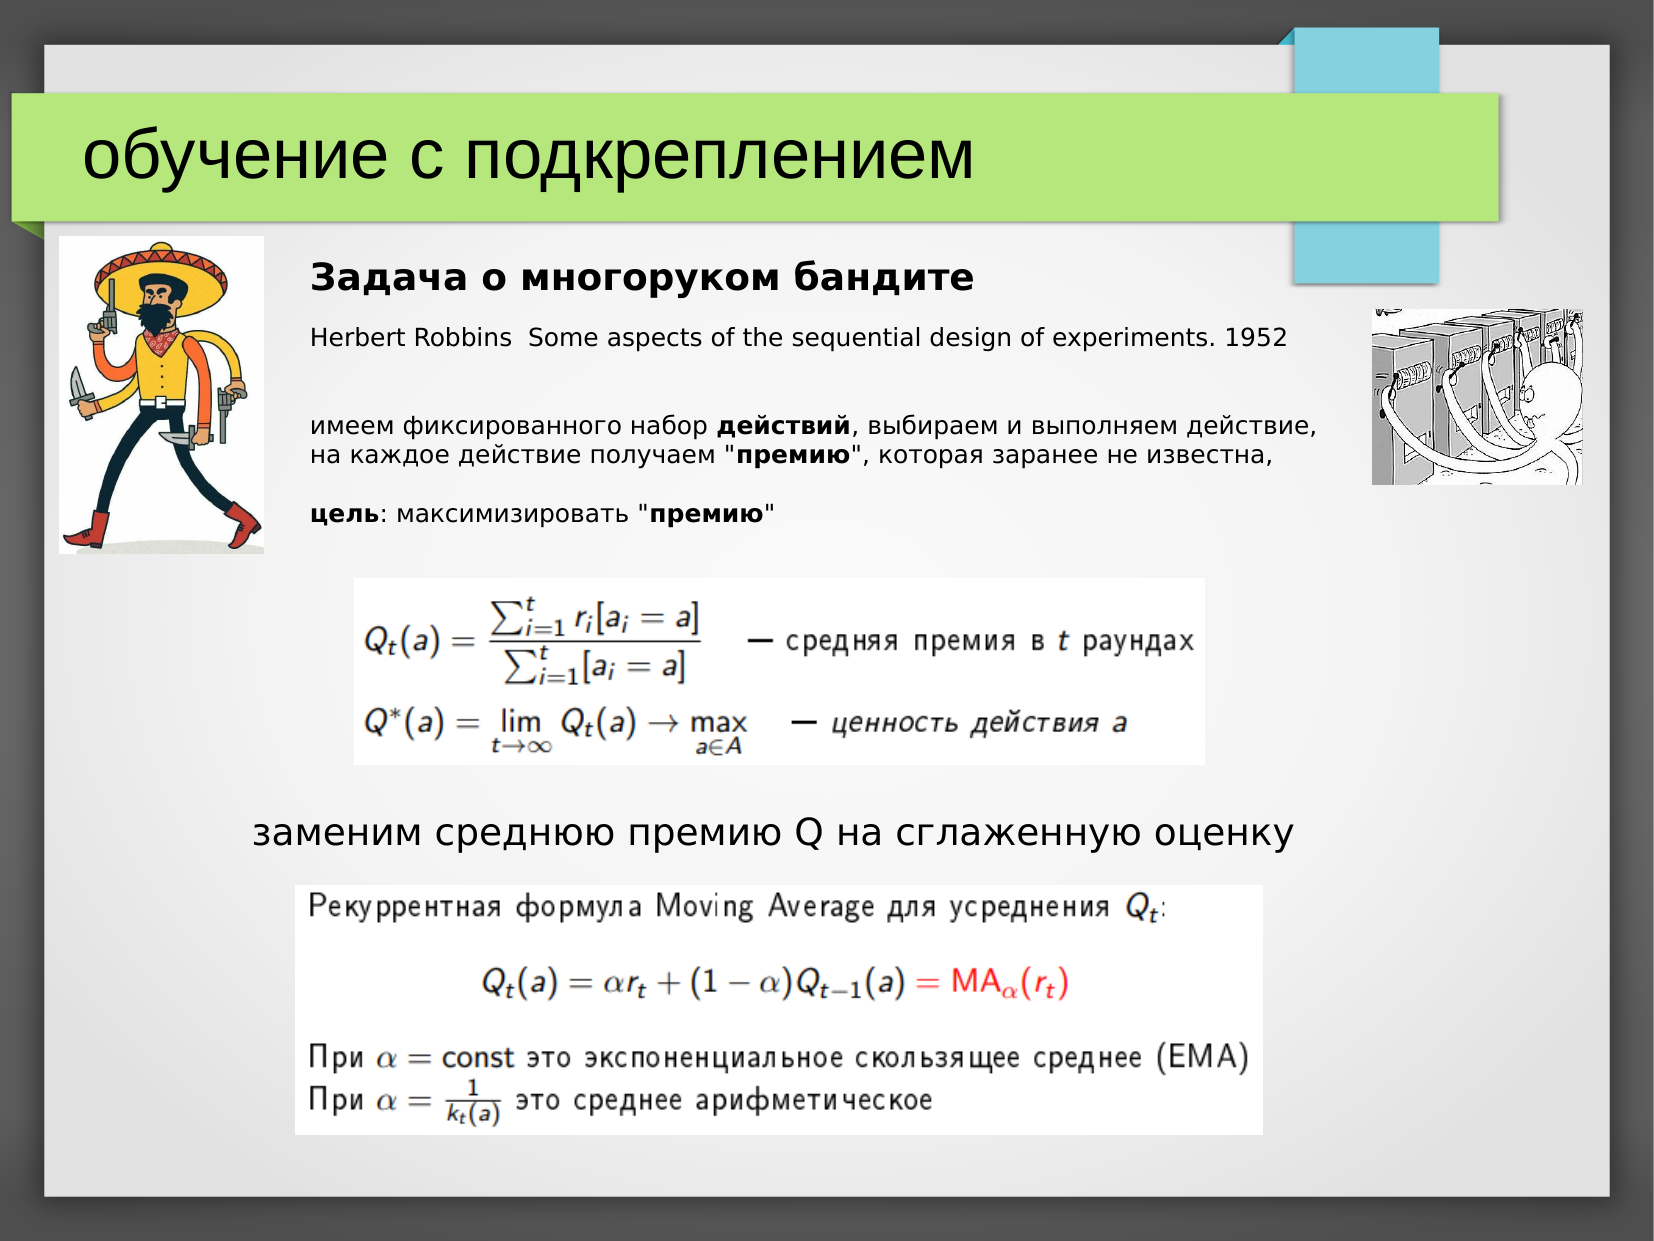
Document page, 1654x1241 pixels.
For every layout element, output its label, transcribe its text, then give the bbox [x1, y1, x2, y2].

title обучение с подкреплением [82, 94, 1264, 213]
picture [0, 0, 1654, 1241]
text_box заменим среднюю премию Q на сглаженную оценку [236, 803, 1335, 862]
text_box Задача о многоруком бандите Herbert Robbins Some aspects of the sequential design of experiments. 1952 имеем фиксированного набор действий, выбираем и выполняем действие, на каждое действие получаем "премию", которая заранее не известна, цель: максимизировать "премию" [295, 248, 1406, 560]
